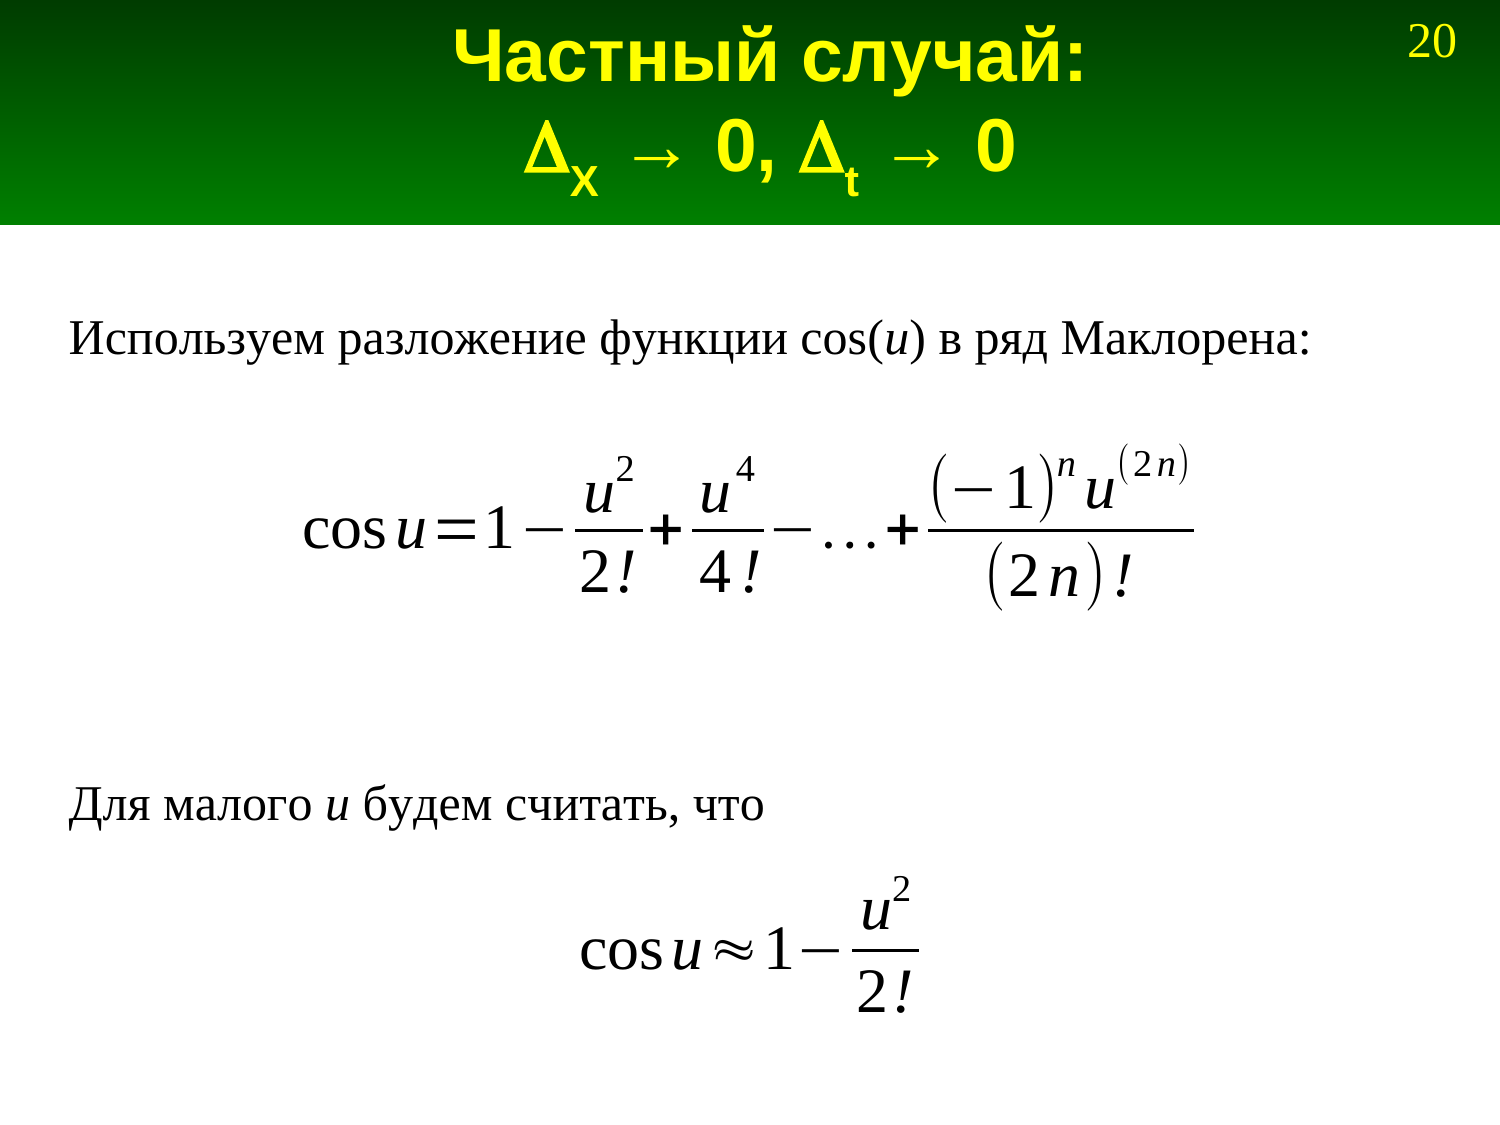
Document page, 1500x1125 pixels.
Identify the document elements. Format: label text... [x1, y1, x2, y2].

text_box Используем разложение функции cos(u) в ряд Маклорена: [53, 296, 1327, 372]
chart [286, 441, 1212, 613]
title Частный случай: DX → 0, Dt → 0 [100, 0, 1441, 213]
text_box Для малого u будем считать, что [53, 762, 780, 838]
chart [563, 866, 938, 1026]
